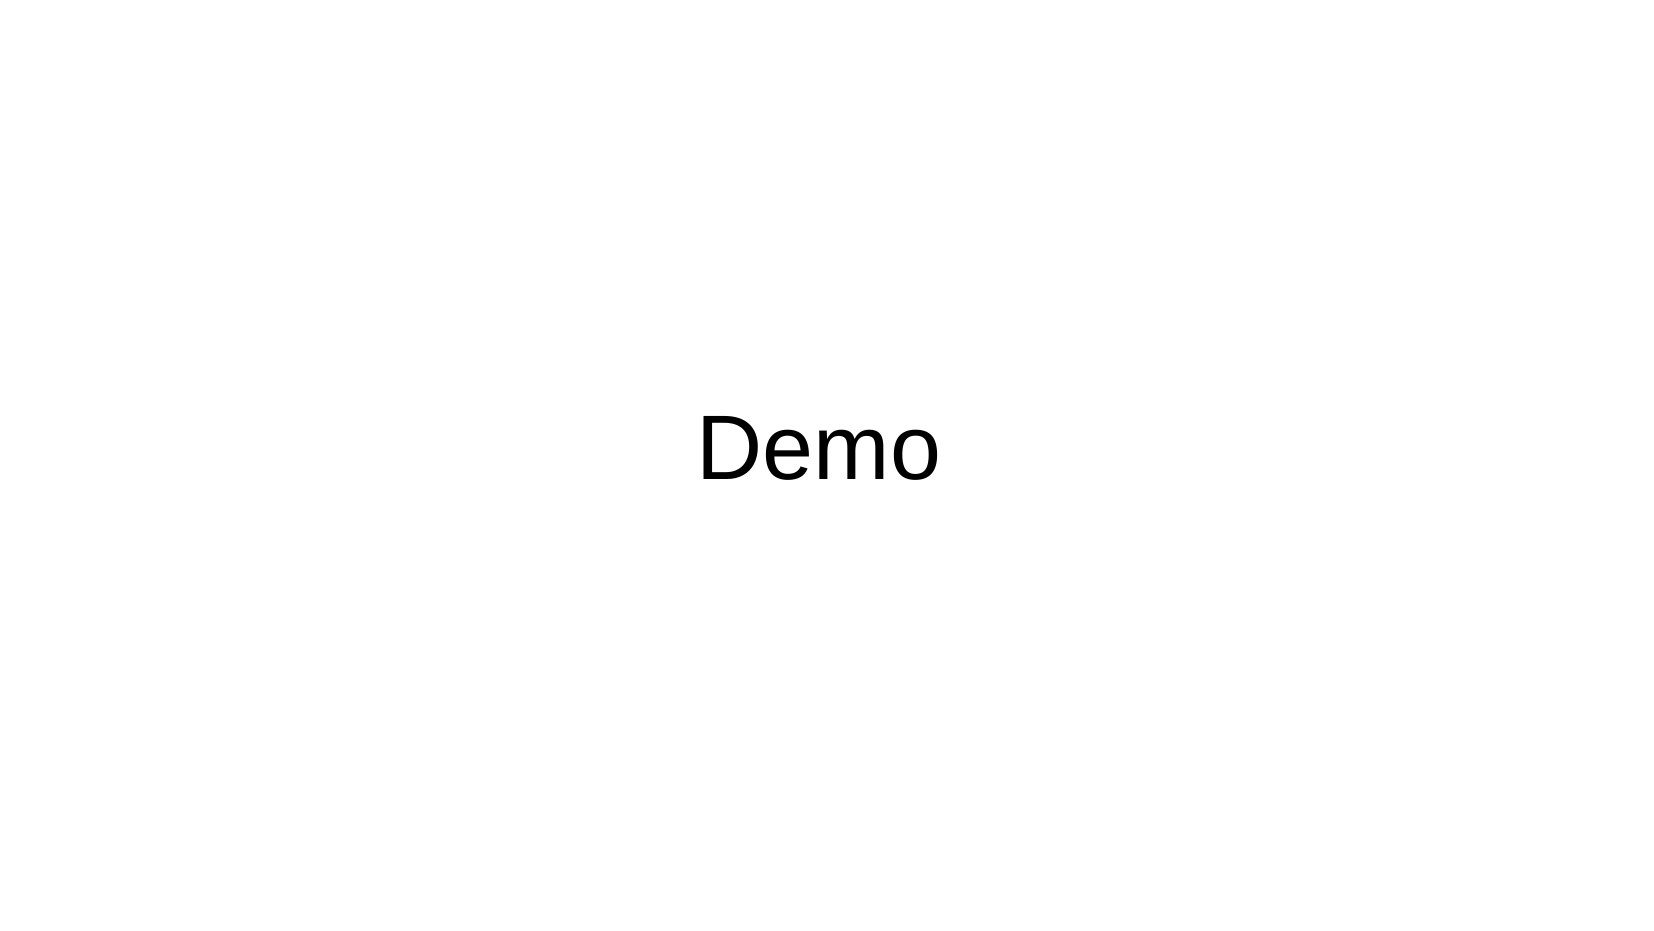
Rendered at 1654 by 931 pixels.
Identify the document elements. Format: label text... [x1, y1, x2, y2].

title Demo [75, 369, 1564, 526]
